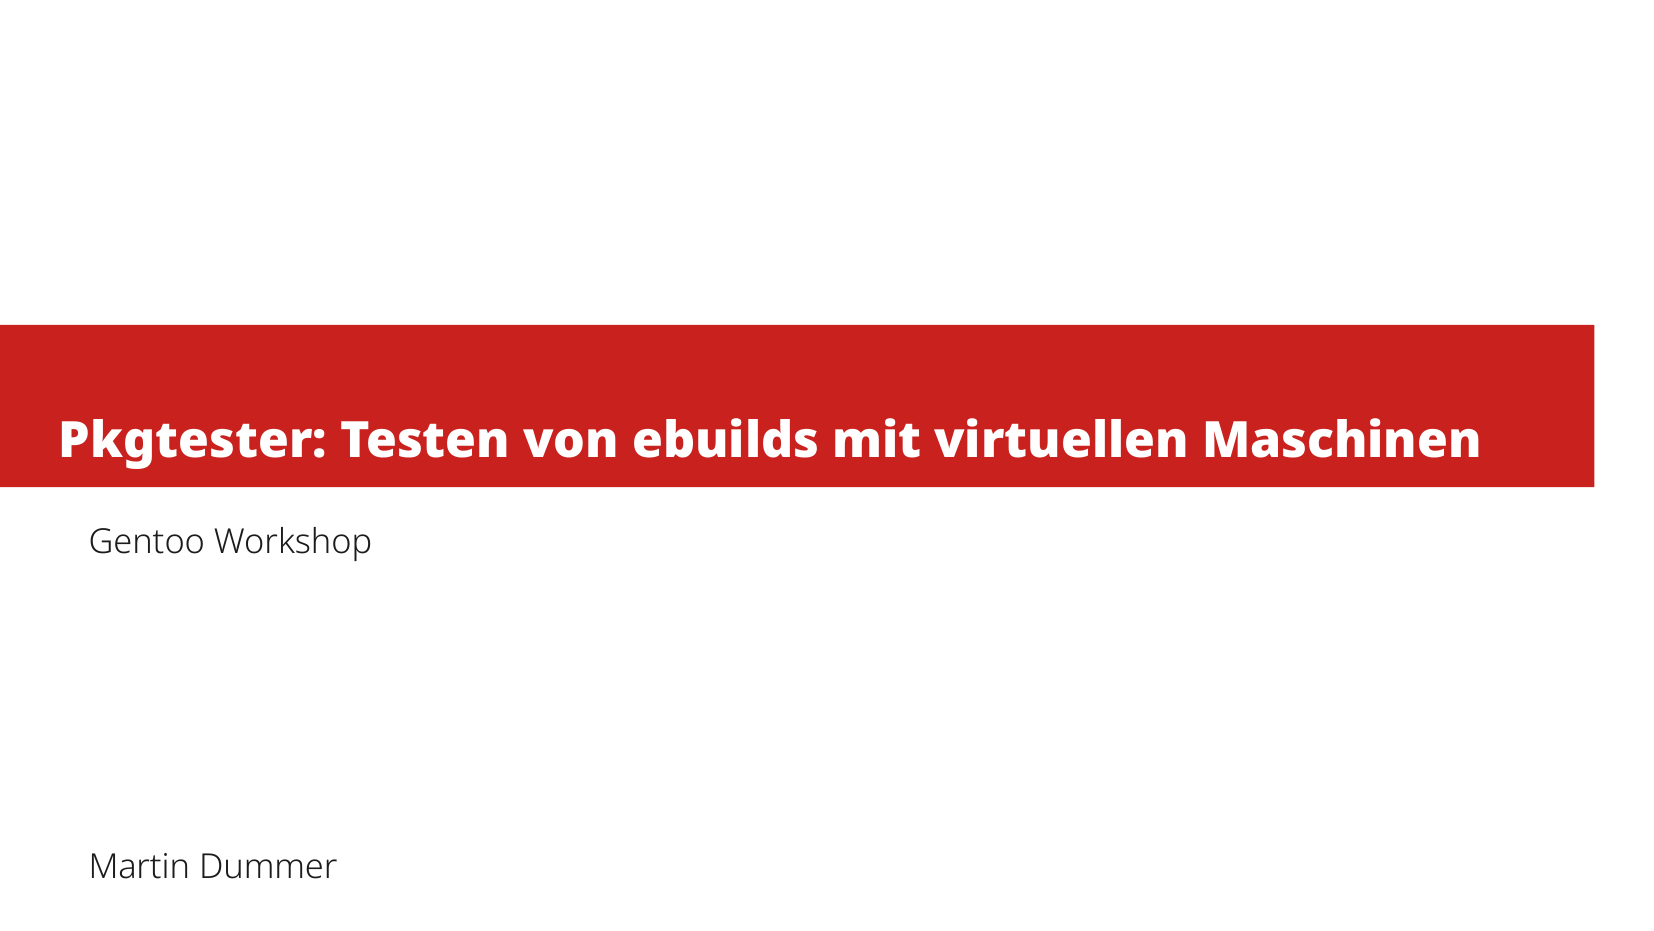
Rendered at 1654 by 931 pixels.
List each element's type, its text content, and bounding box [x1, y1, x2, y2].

subtitle Gentoo Workshop Martin Dummer [88, 516, 1565, 827]
title Pkgtester: Testen von ebuilds mit virtuellen Maschinen [59, 354, 1565, 473]
